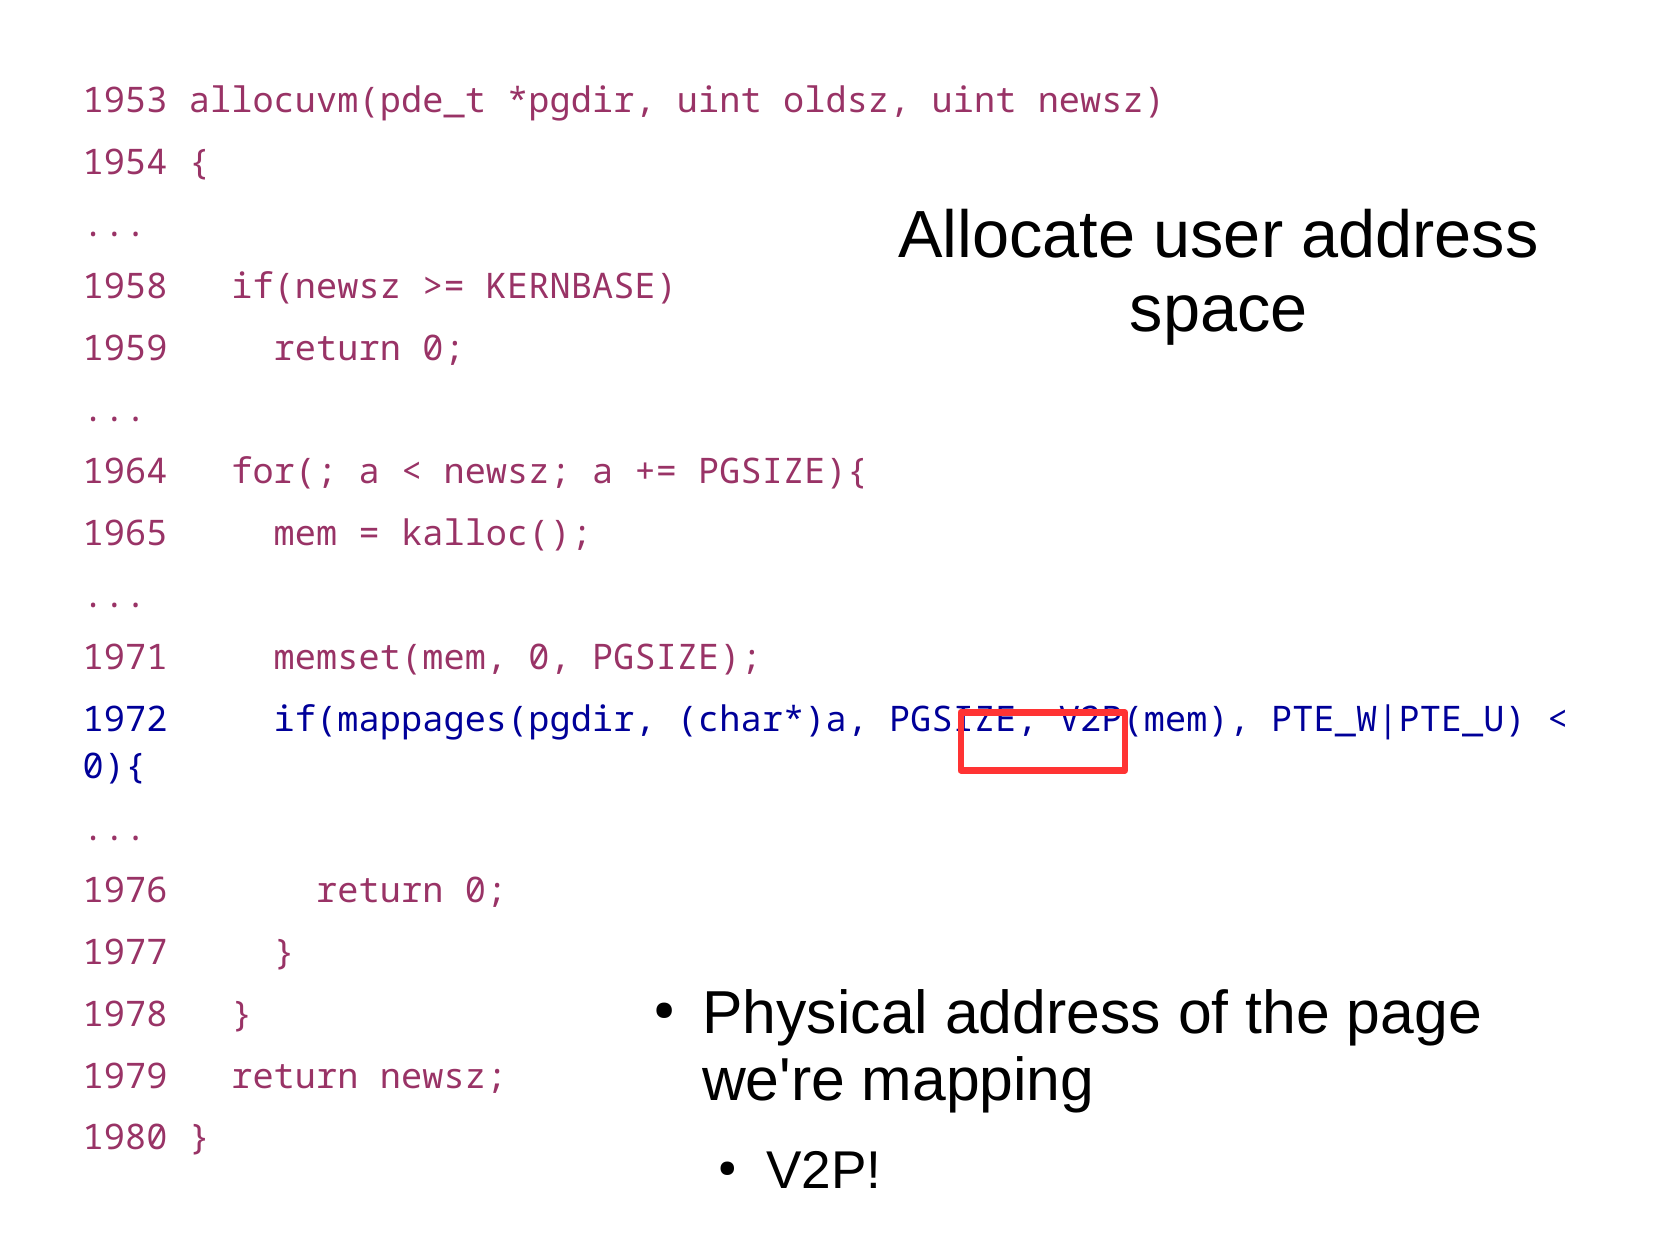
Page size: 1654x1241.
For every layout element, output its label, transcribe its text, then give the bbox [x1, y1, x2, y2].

title Allocate user address space [825, 167, 1613, 376]
list 1953 allocuvm(pde_t *pgdir, uint oldsz, uint newsz) 1954 { ... 1958 if(newsz >= KERNBASE) 1959 return 0; ... 1964 for(; a < newsz; a += PGSIZE){ 1965 mem = kalloc(); ... 1971 memset(mem, 0, PGSIZE); 1972 if(mappages(pgdir, (char*)a, PGSIZE, V2P(mem), PTE_W|PTE_U) < 0){ ... 1976 return 0; 1977 } 1978 } 1979 return newsz; 1980 } [82, 75, 1571, 1163]
list Physical address of the page we're mapping V2P! [637, 978, 1530, 1201]
